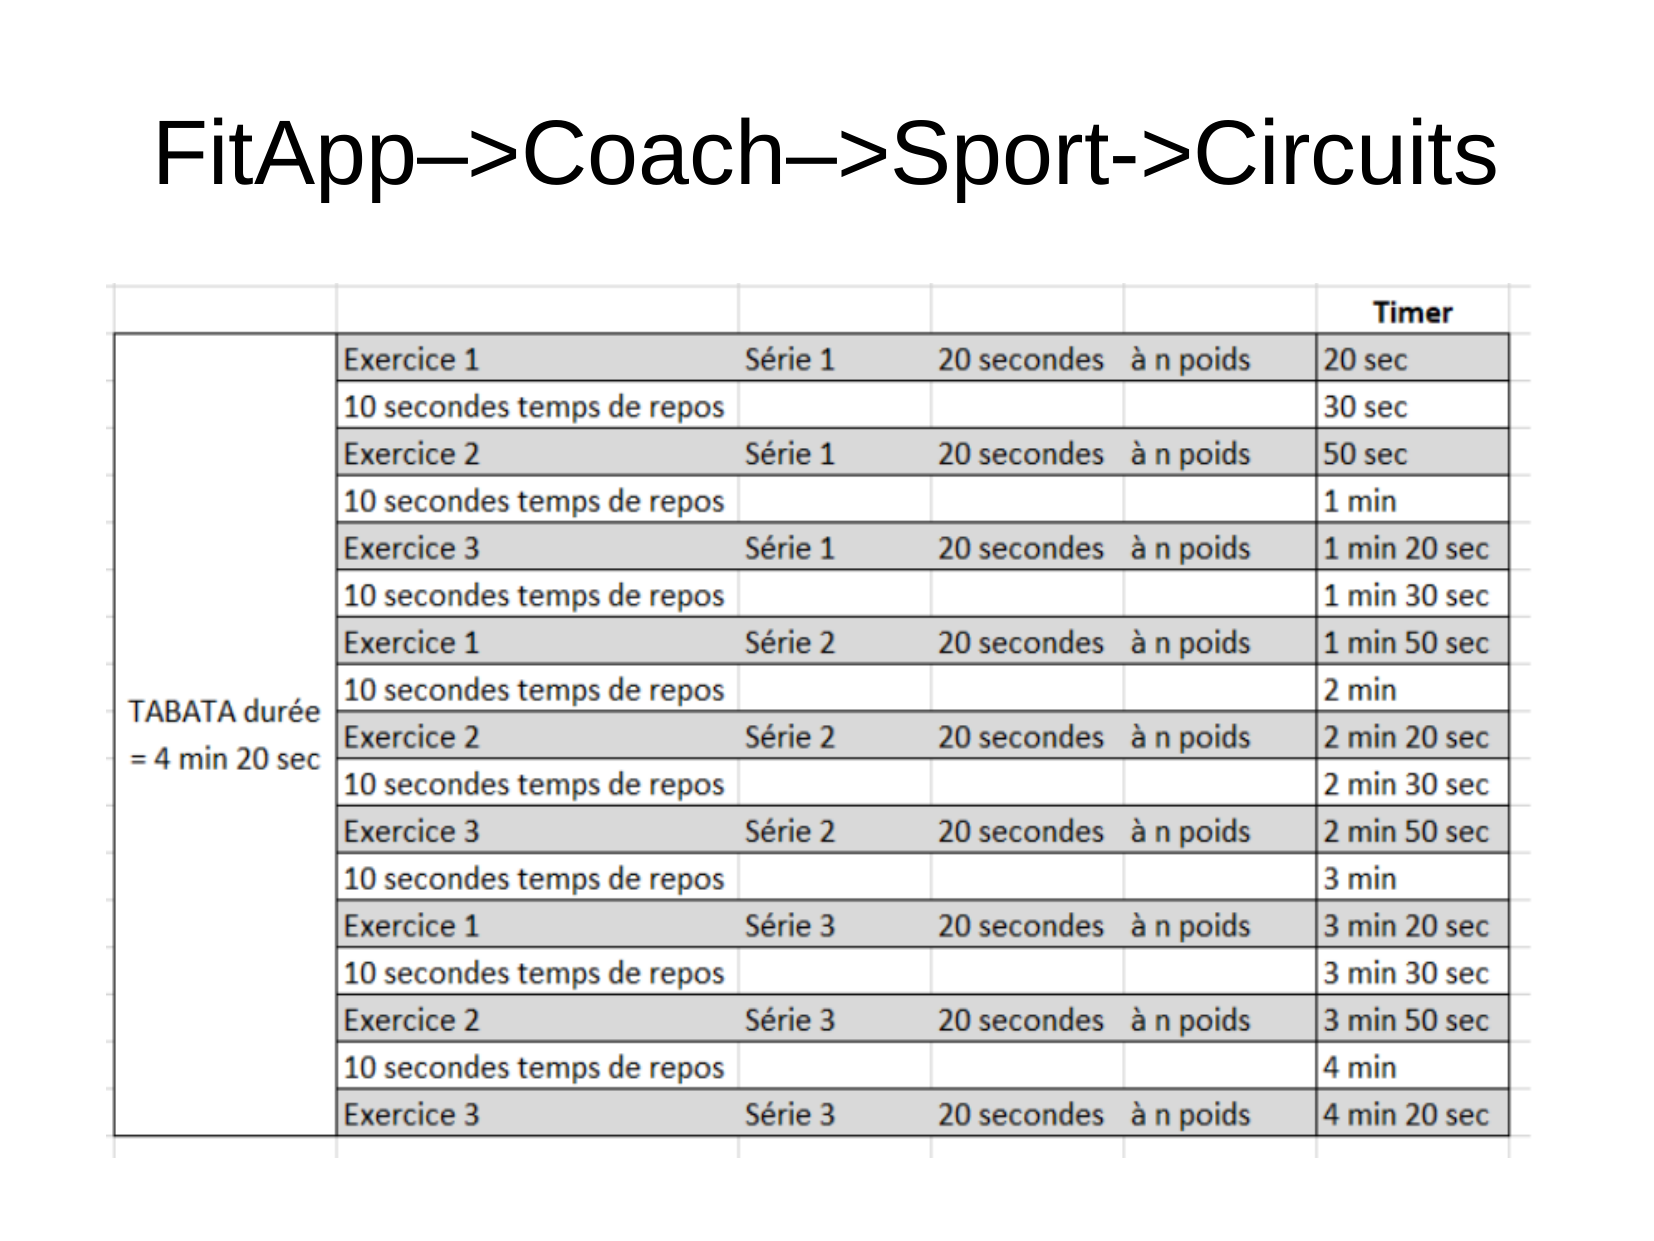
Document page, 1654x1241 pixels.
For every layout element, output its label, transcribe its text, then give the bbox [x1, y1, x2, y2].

picture [106, 283, 1548, 1158]
title FitApp–>Coach–>Sport->Circuits [82, 49, 1571, 257]
